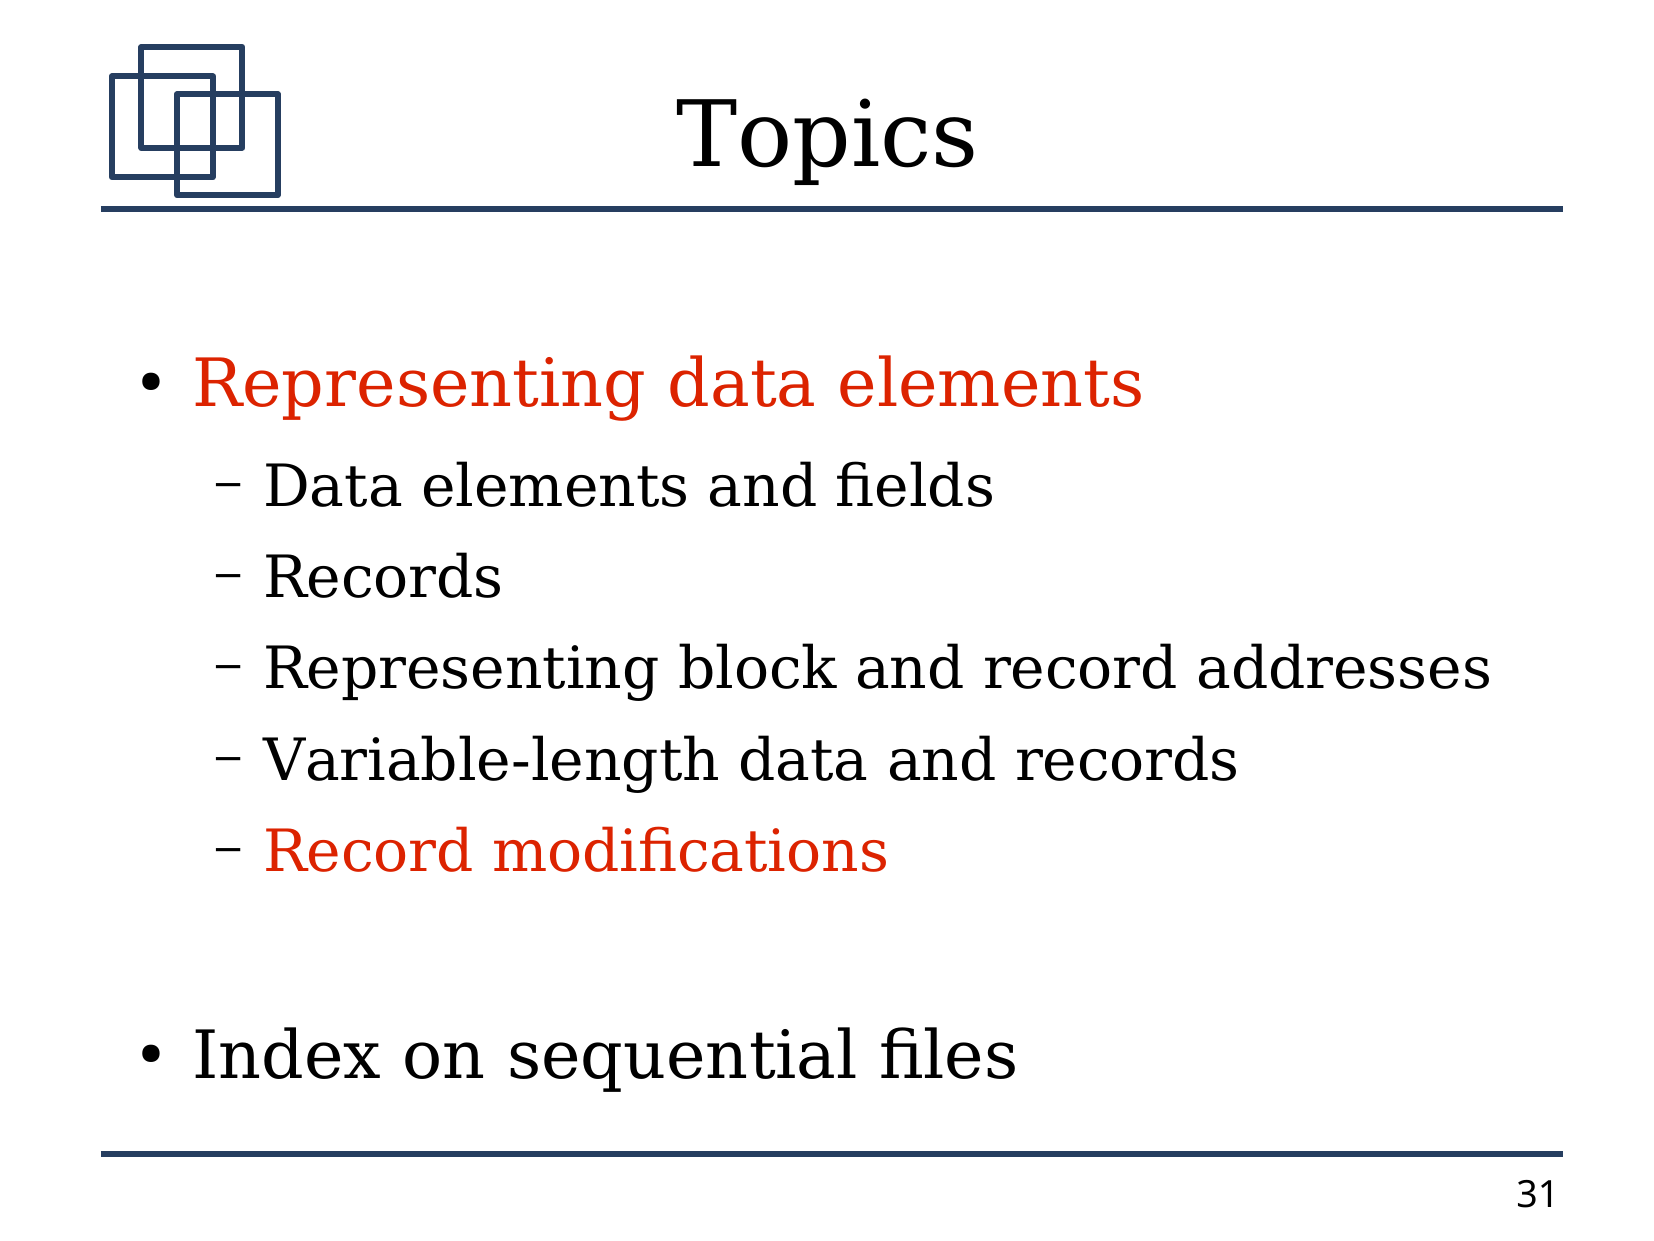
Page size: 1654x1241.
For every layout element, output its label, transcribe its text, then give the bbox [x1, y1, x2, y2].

list Representing data elements Data elements and fields Records Representing block and record addresses Variable-length data and records Record modifications Index on sequential files [121, 344, 1534, 1127]
title Topics [121, 31, 1534, 239]
